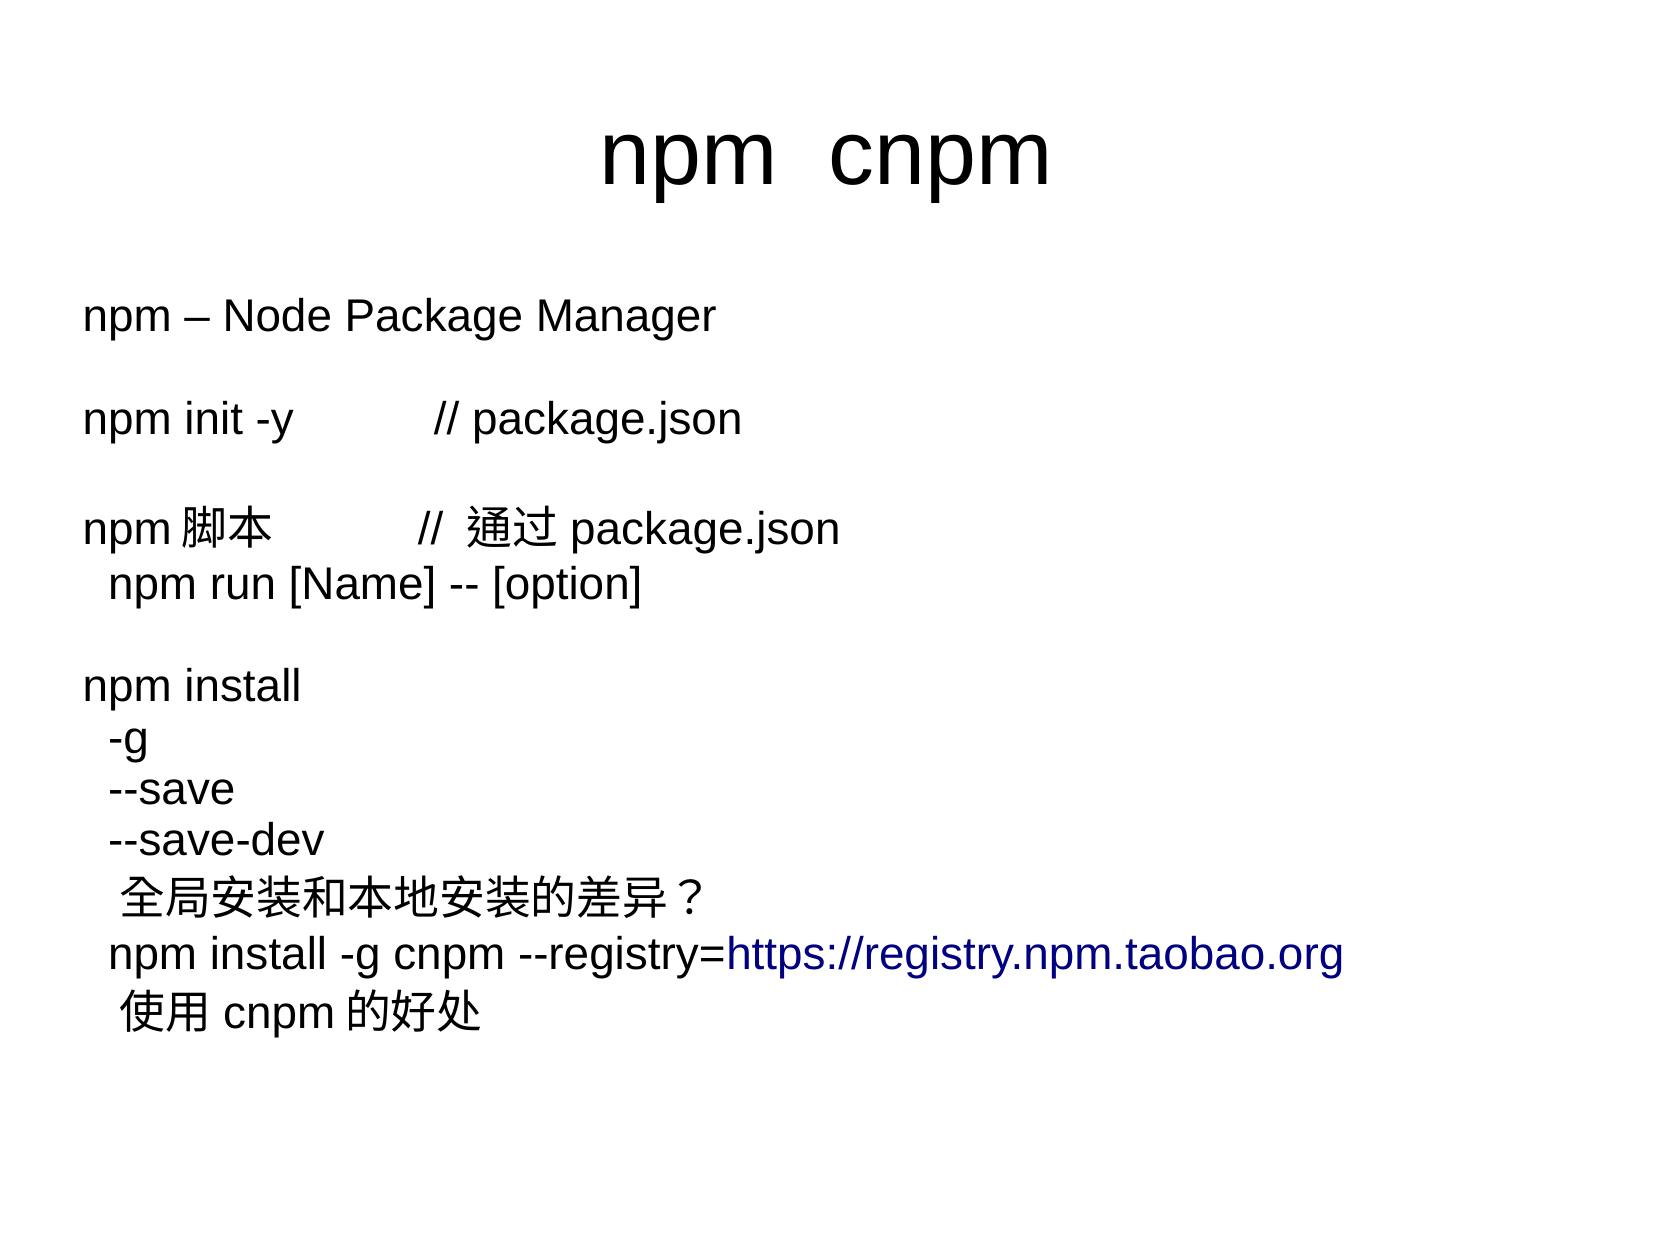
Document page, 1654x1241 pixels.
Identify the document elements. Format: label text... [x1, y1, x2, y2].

title npm cnpm [82, 49, 1571, 257]
subtitle npm – Node Package Manager npm init -y // package.json npm脚本 // 通过package.json npm run [Name] -- [option] npm install -g --save --save-dev 全局安装和本地安装的差异？ npm install -g cnpm --registry=https://registry.npm.taobao.org 使用cnpm的好处 [82, 290, 1571, 1157]
